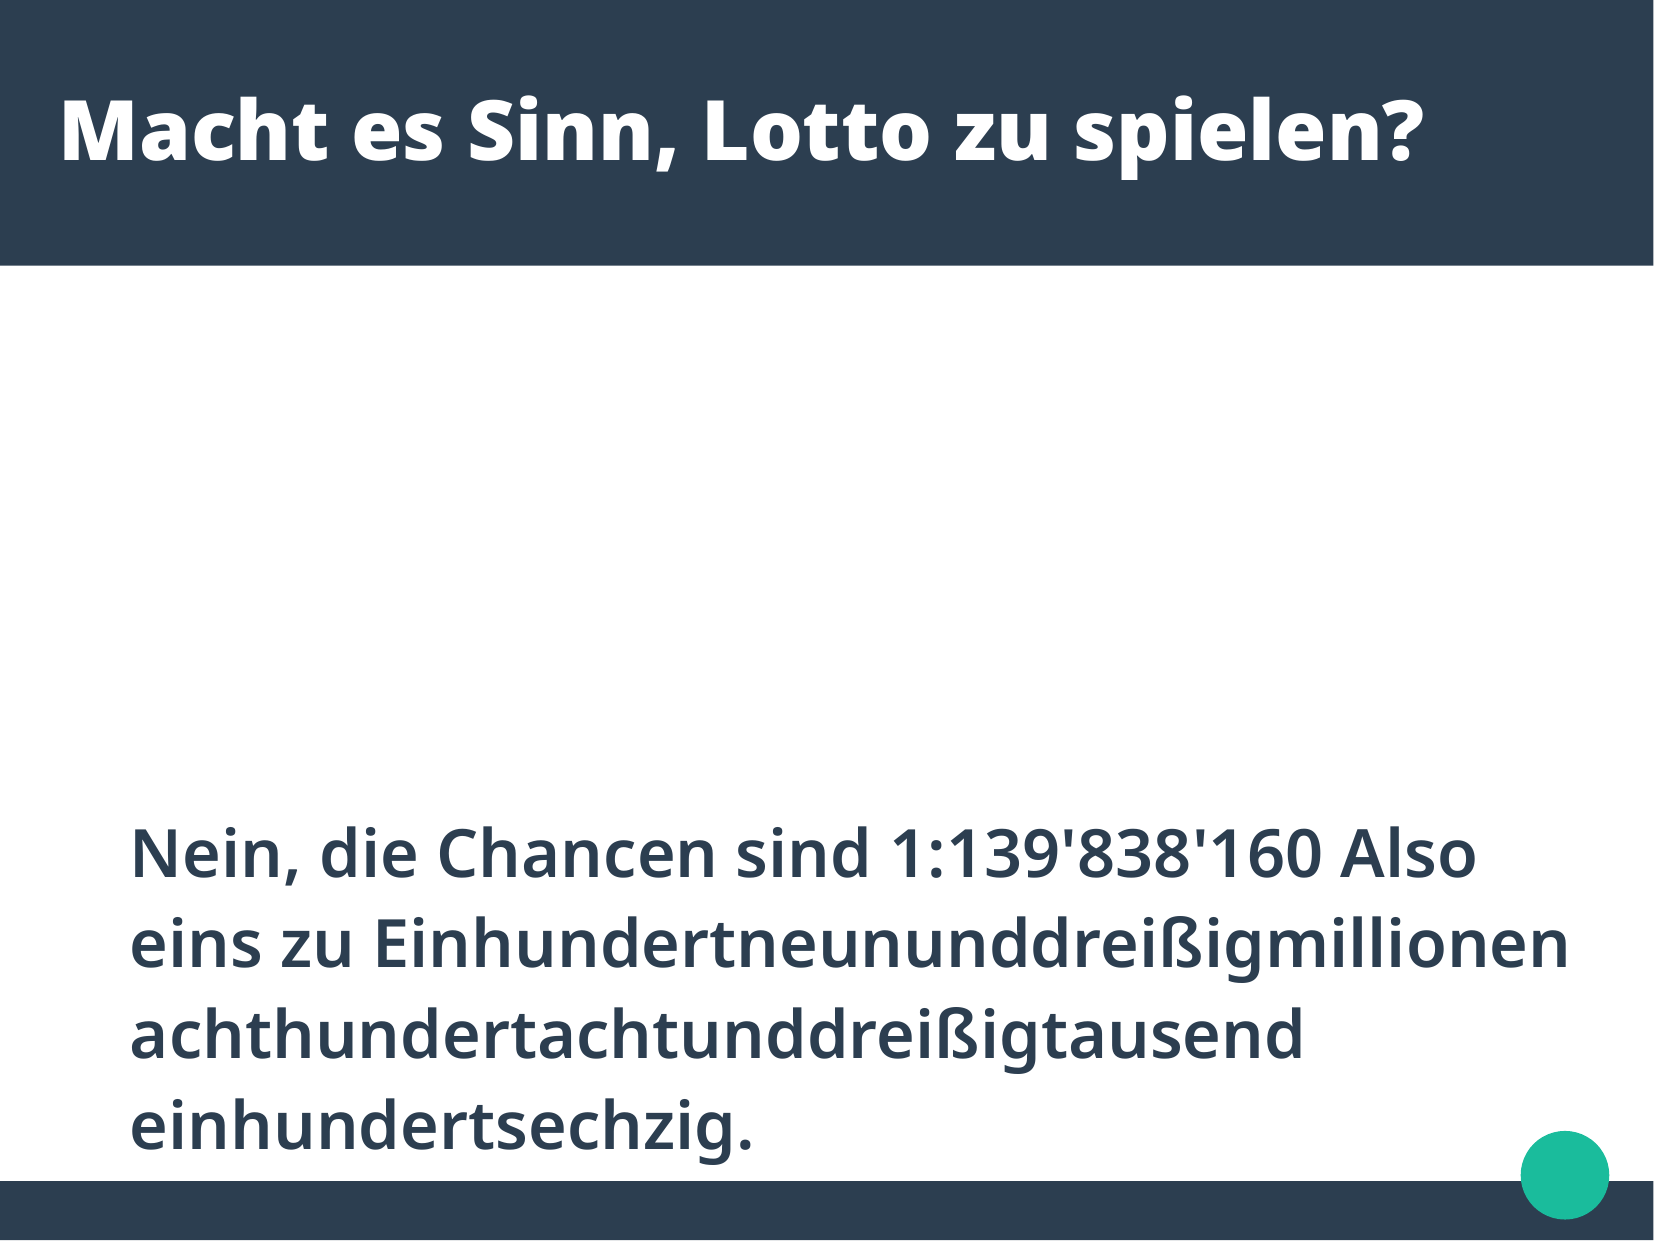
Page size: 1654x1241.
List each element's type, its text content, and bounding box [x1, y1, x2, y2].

list Nein, die Chancen sind 1:139'838'160 Also eins zu Einhundertneununddreißigmillionen achthundertachtunddreißigtausend einhundertsechzig. [59, 324, 1595, 1216]
title Macht es Sinn, Lotto zu spielen? [59, 49, 1595, 207]
